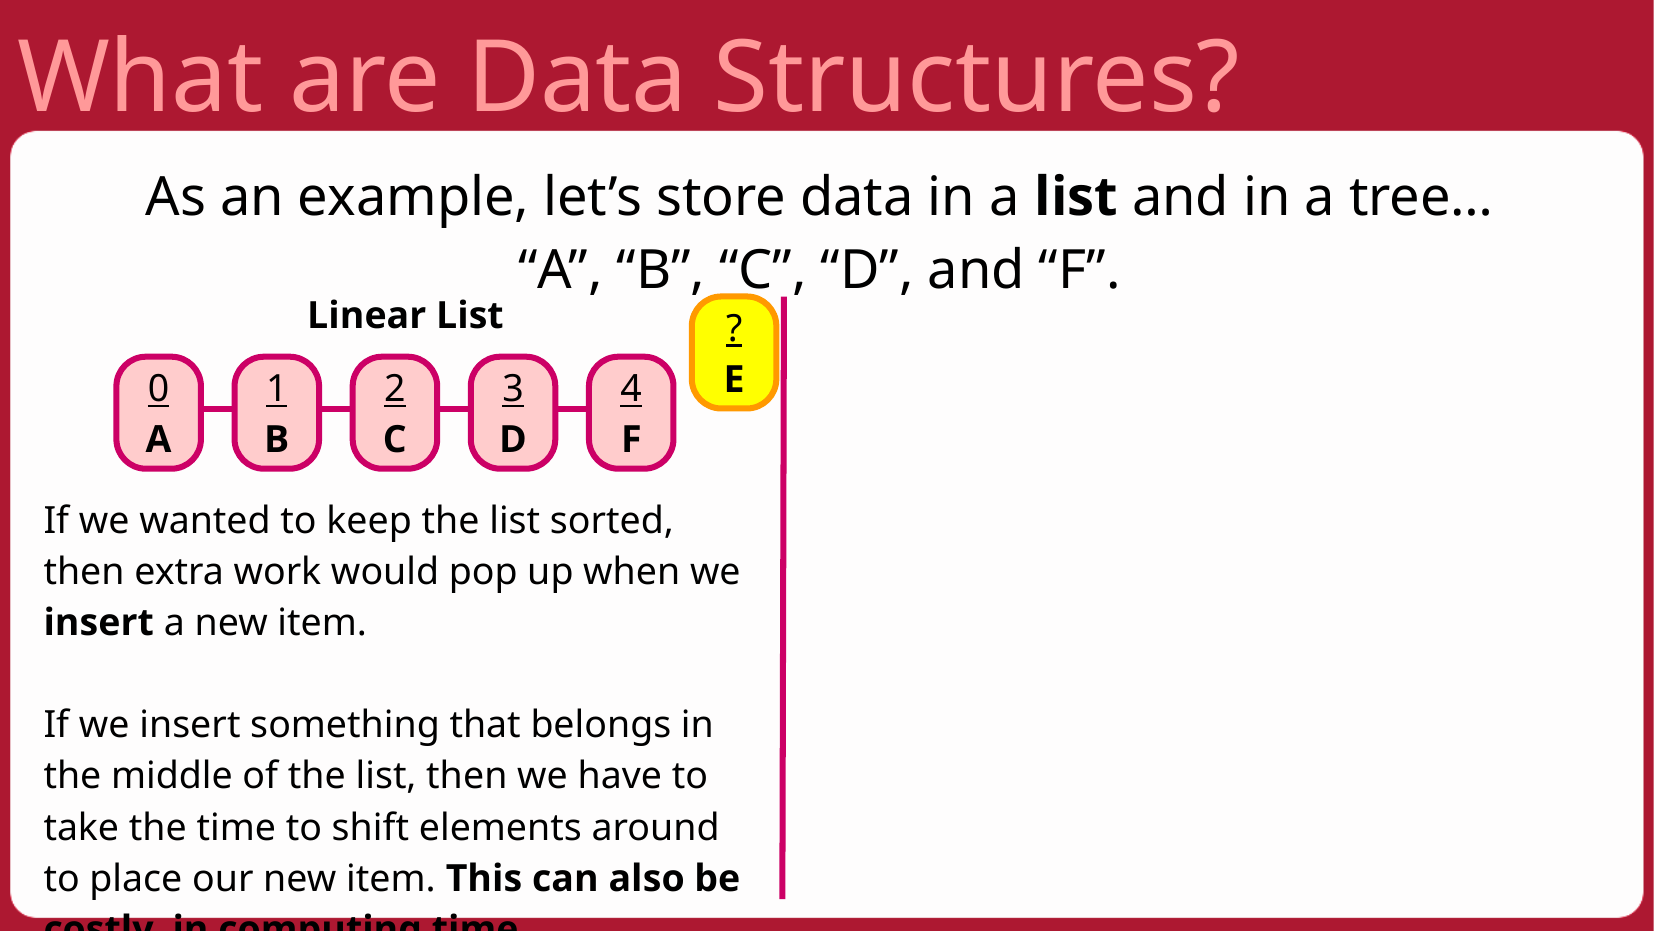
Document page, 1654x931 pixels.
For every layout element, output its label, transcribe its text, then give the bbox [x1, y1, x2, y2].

picture [244, 926, 253, 931]
text_box 1 B [234, 356, 320, 469]
title What are Data Structures? [17, 8, 1573, 136]
picture [69, 926, 78, 931]
text_box 3 D [470, 356, 556, 469]
text_box Linear List [30, 282, 782, 346]
text_box 0 A [116, 356, 201, 469]
text_box As an example, let’s store data in a list and in a tree… “A”, “B”, “C”, “D”, and “F”. [62, 157, 1577, 279]
text_box 2 C [352, 356, 438, 469]
picture [405, 926, 414, 931]
text_box 4 F [588, 356, 674, 469]
text_box If we wanted to keep the list sorted, then extra work would pop up when we insert a new item. If we insert something that belongs in the middle of the list, then we have to take the time to shift elements around to place our new item. This can also be costly, in computing time. [43, 493, 760, 901]
picture [0, 0, 1654, 931]
text_box ? E [691, 296, 777, 409]
